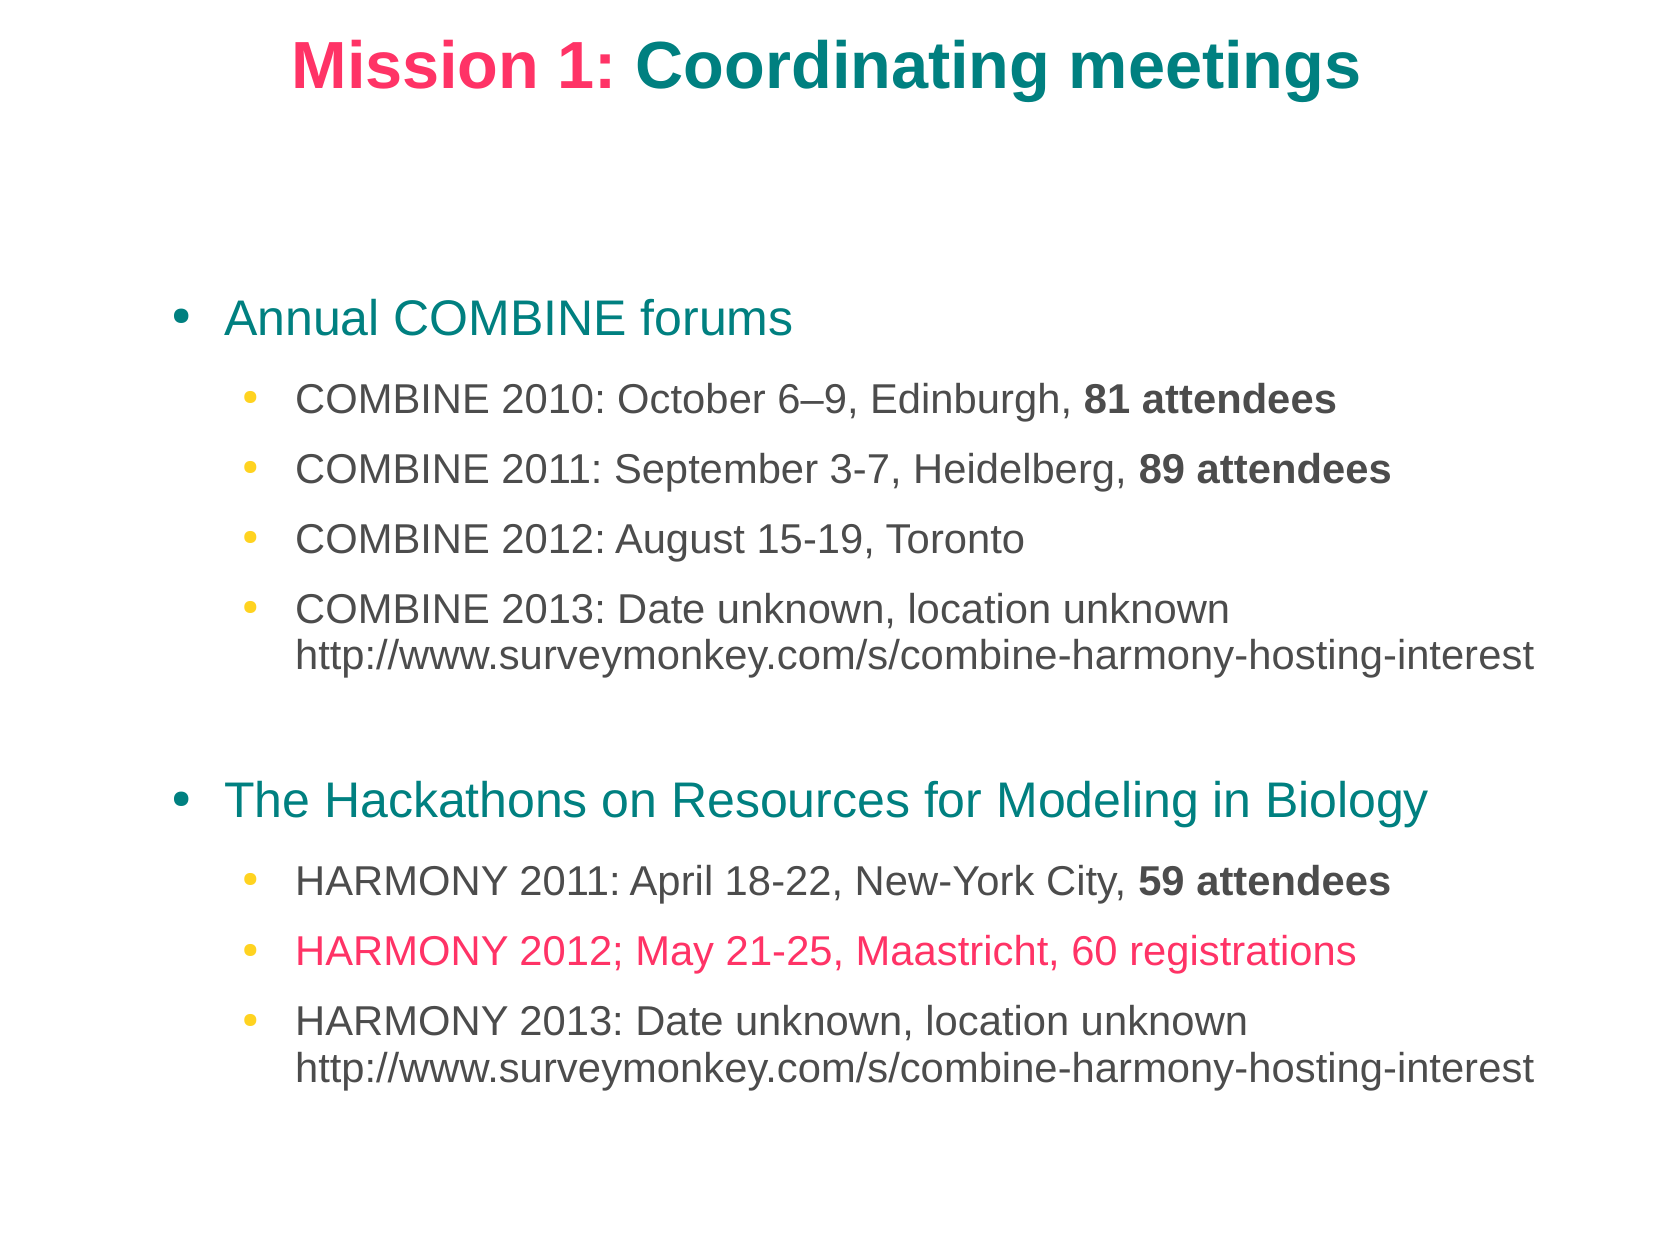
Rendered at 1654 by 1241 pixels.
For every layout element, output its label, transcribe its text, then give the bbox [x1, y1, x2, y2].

list Annual COMBINE forums COMBINE 2010: October 6–9, Edinburgh, 81 attendees COMBINE 2011: September 3-7, Heidelberg, 89 attendees COMBINE 2012: August 15-19, Toronto COMBINE 2013: Date unknown, location unknown http://www.surveymonkey.com/s/combine-harmony-hosting-interest The Hackathons on Resources for Modeling in Biology HARMONY 2011: April 18-22, New-York City, 59 attendees HARMONY 2012; May 21-25, Maastricht, 60 registrations HARMONY 2013: Date unknown, location unknown http://www.surveymonkey.com/s/combine-harmony-hosting-interest [153, 290, 1642, 1109]
title Mission 1: Coordinating meetings [82, 2, 1571, 129]
